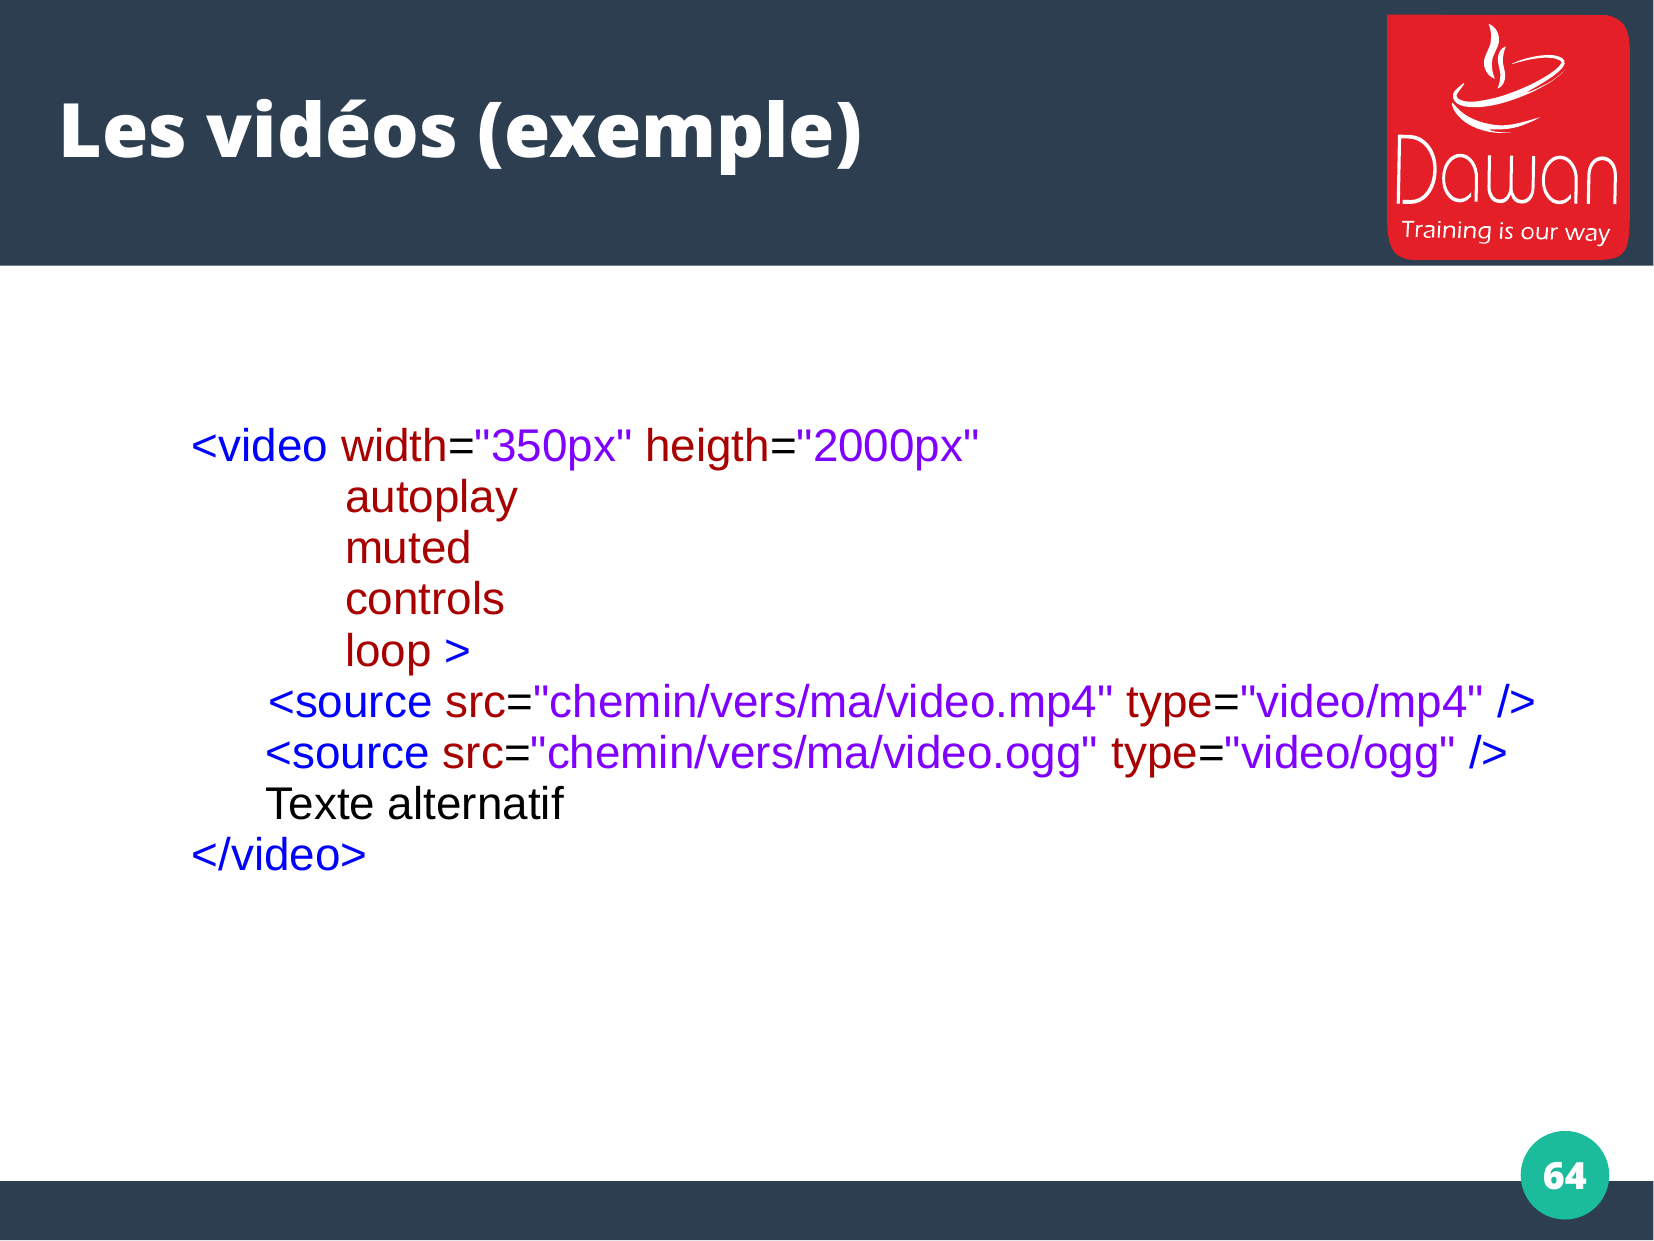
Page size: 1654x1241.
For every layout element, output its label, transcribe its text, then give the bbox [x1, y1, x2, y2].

text_box <video width="350px" heigth="2000px" autoplay muted controls loop > <source src="chemin/vers/ma/video.mp4" type="video/mp4" /> <source src="chemin/vers/ma/video.ogg" type="video/ogg" /> Texte alternatif </video> [177, 413, 1654, 892]
picture [1387, 14, 1630, 260]
title Les vidéos (exemple) [59, 49, 1387, 207]
